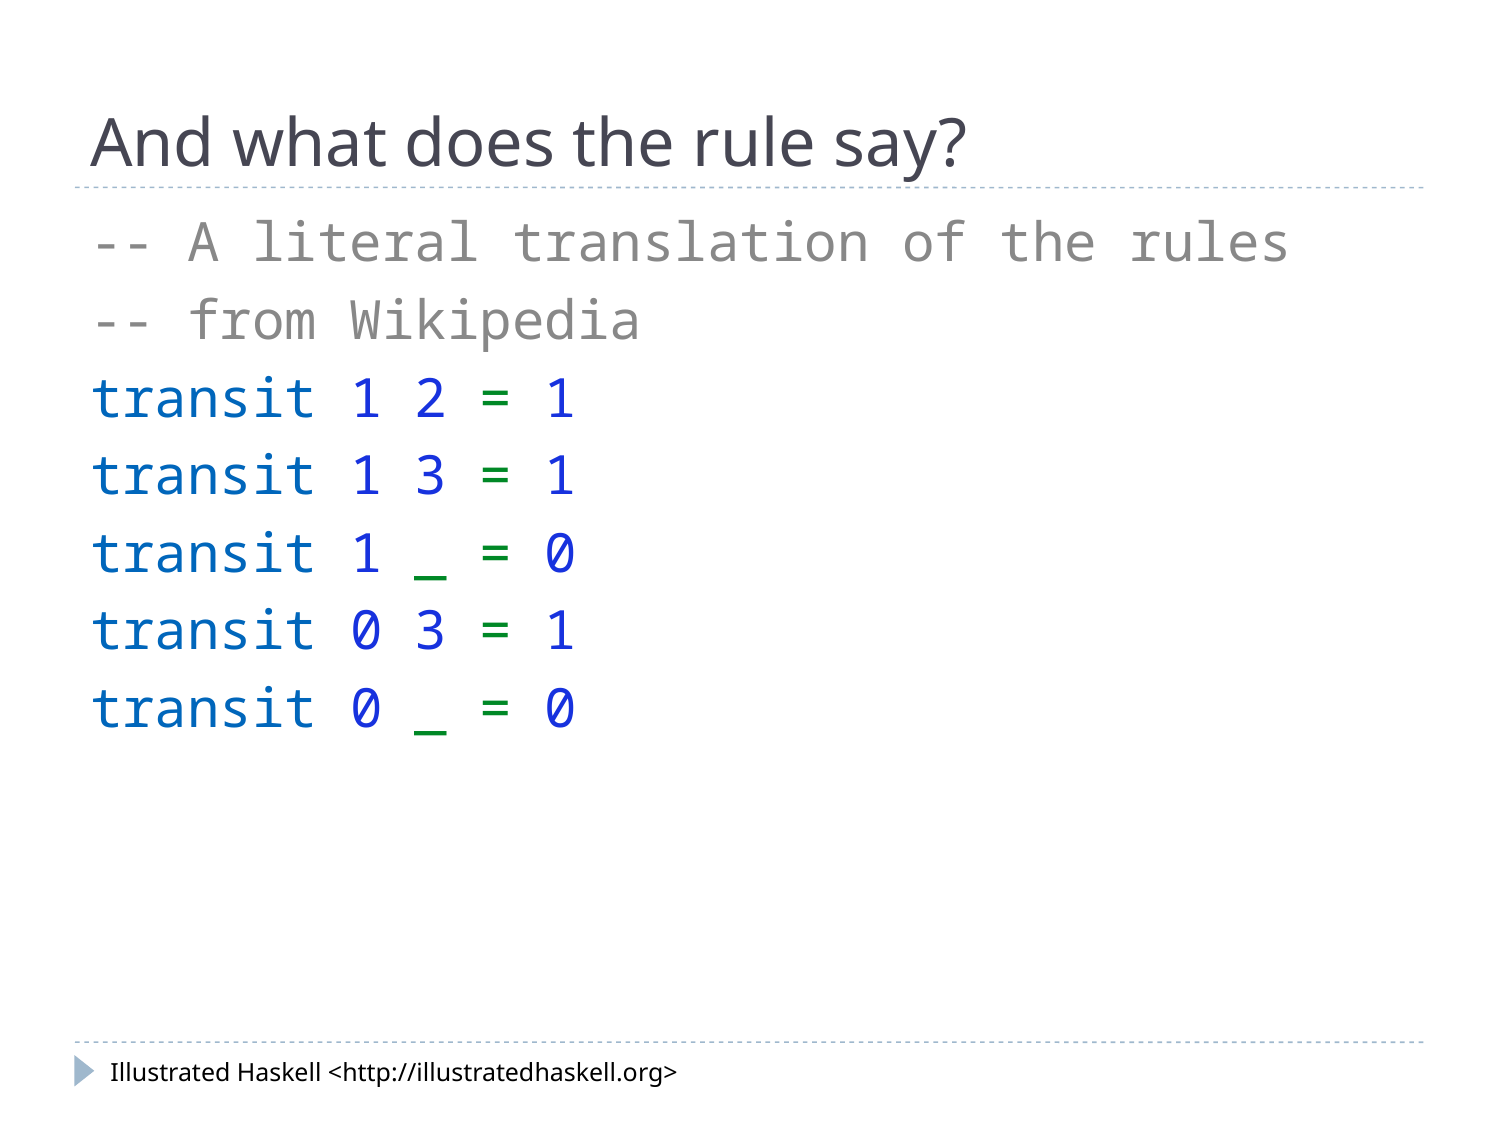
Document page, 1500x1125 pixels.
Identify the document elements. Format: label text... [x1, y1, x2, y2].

list -- A literal translation of the rules -- from Wikipedia transit 1 2 = 1 transit 1 3 = 1 transit 1 _ = 0 transit 0 3 = 1 transit 0 _ = 0 [75, 200, 1426, 1011]
title And what does the rule say? [75, 24, 1426, 188]
